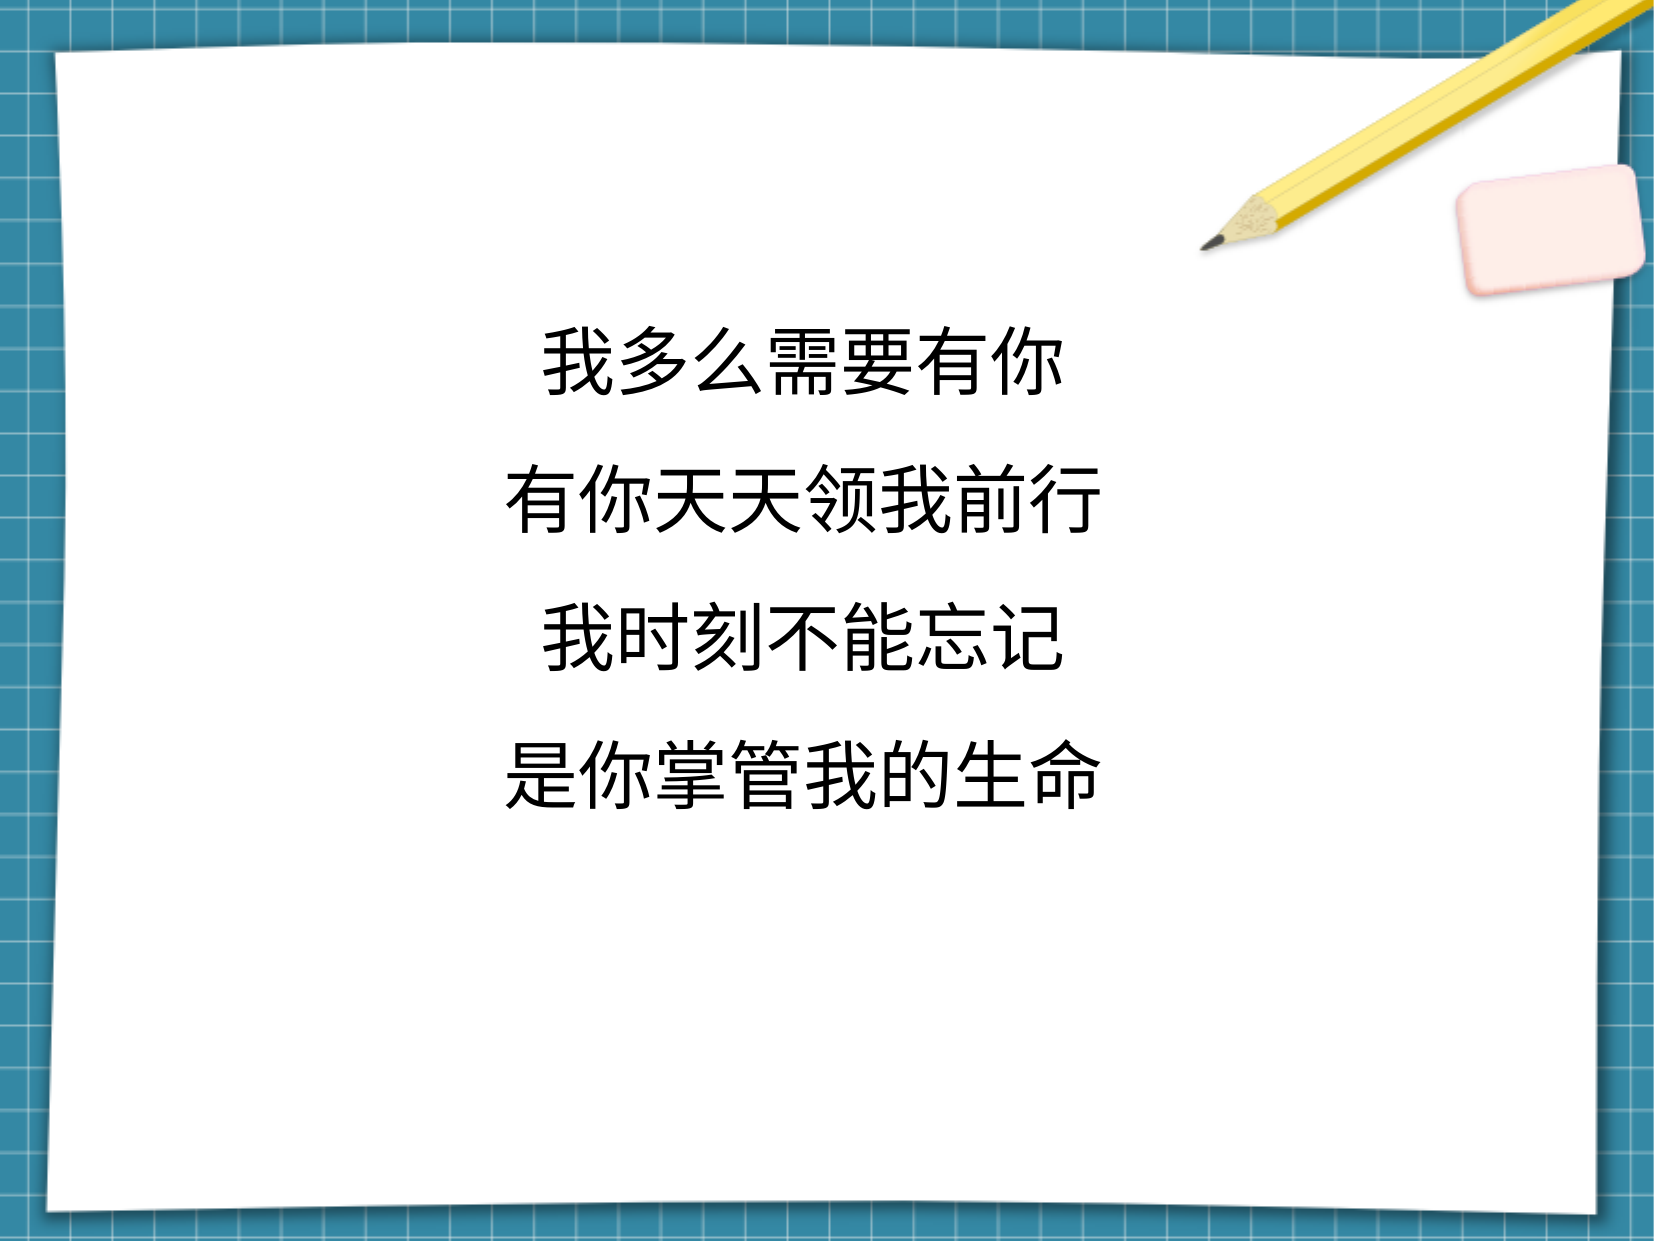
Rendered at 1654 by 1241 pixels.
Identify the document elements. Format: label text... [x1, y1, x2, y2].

text_box 我多么需要有你 有你天天领我前行 我时刻不能忘记 是你掌管我的生命 [177, 295, 1430, 1241]
picture [0, 0, 1654, 1241]
